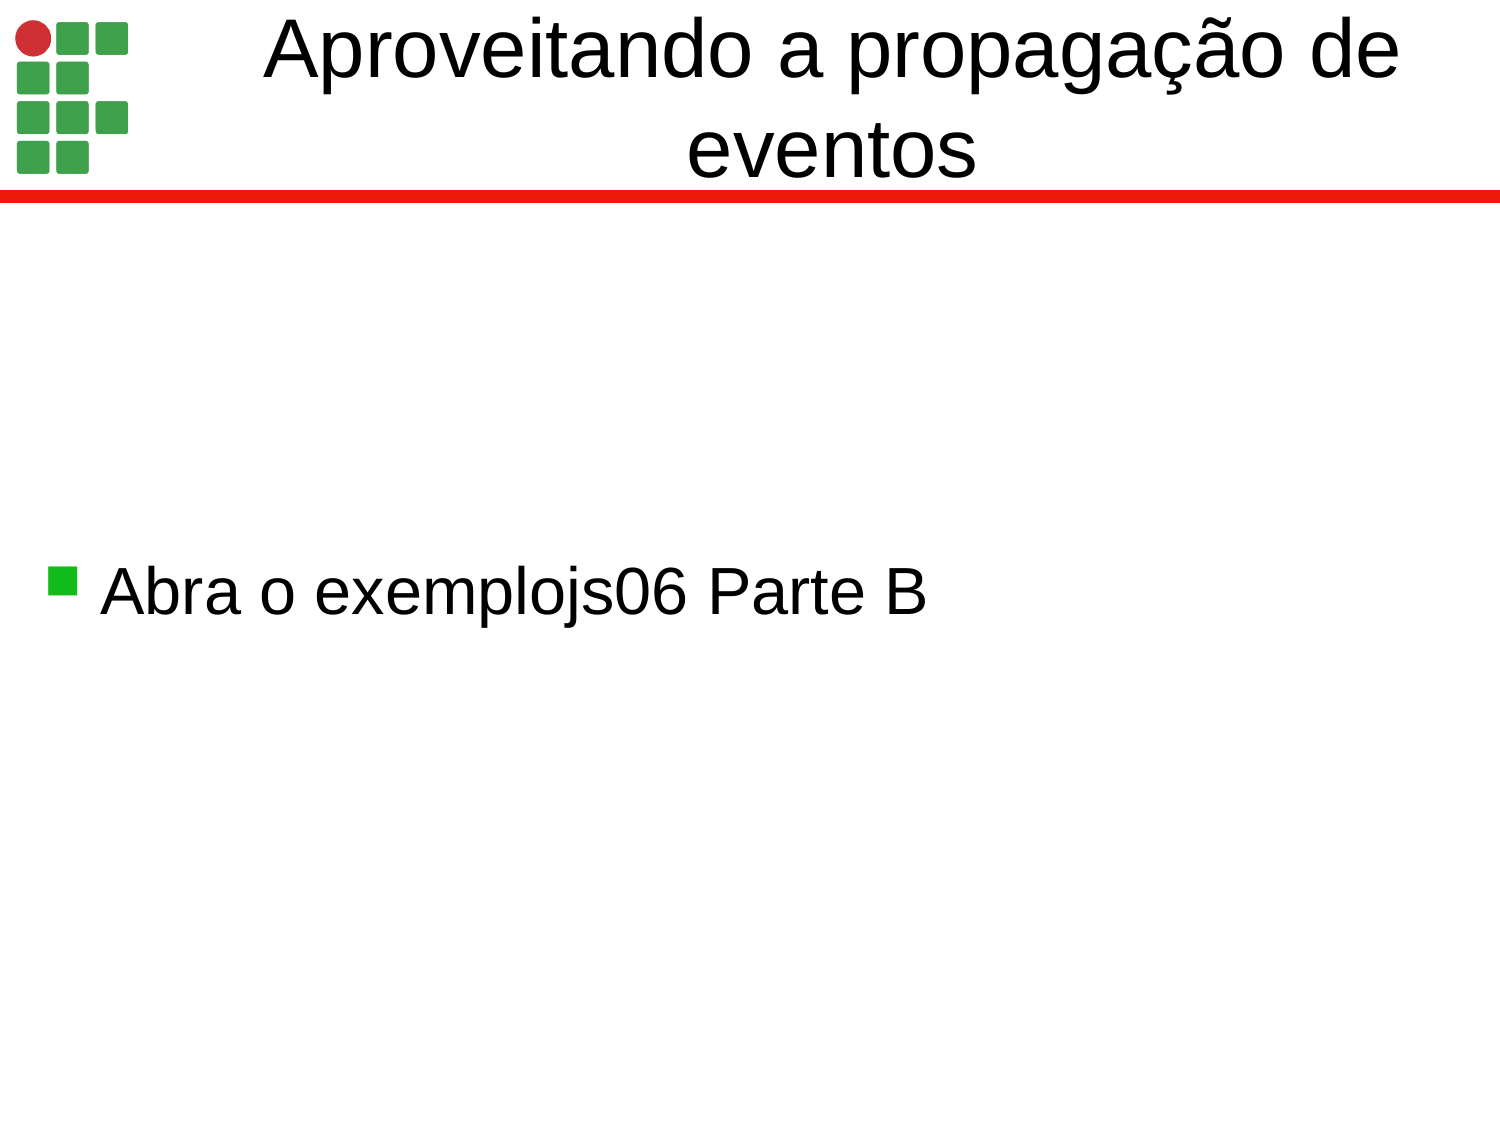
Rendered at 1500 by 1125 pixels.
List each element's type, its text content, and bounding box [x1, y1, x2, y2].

list Abra o exemplojs06 Parte B [29, 207, 1471, 1087]
title Aproveitando a propagação de eventos [165, 0, 1500, 202]
picture [14, 16, 130, 178]
